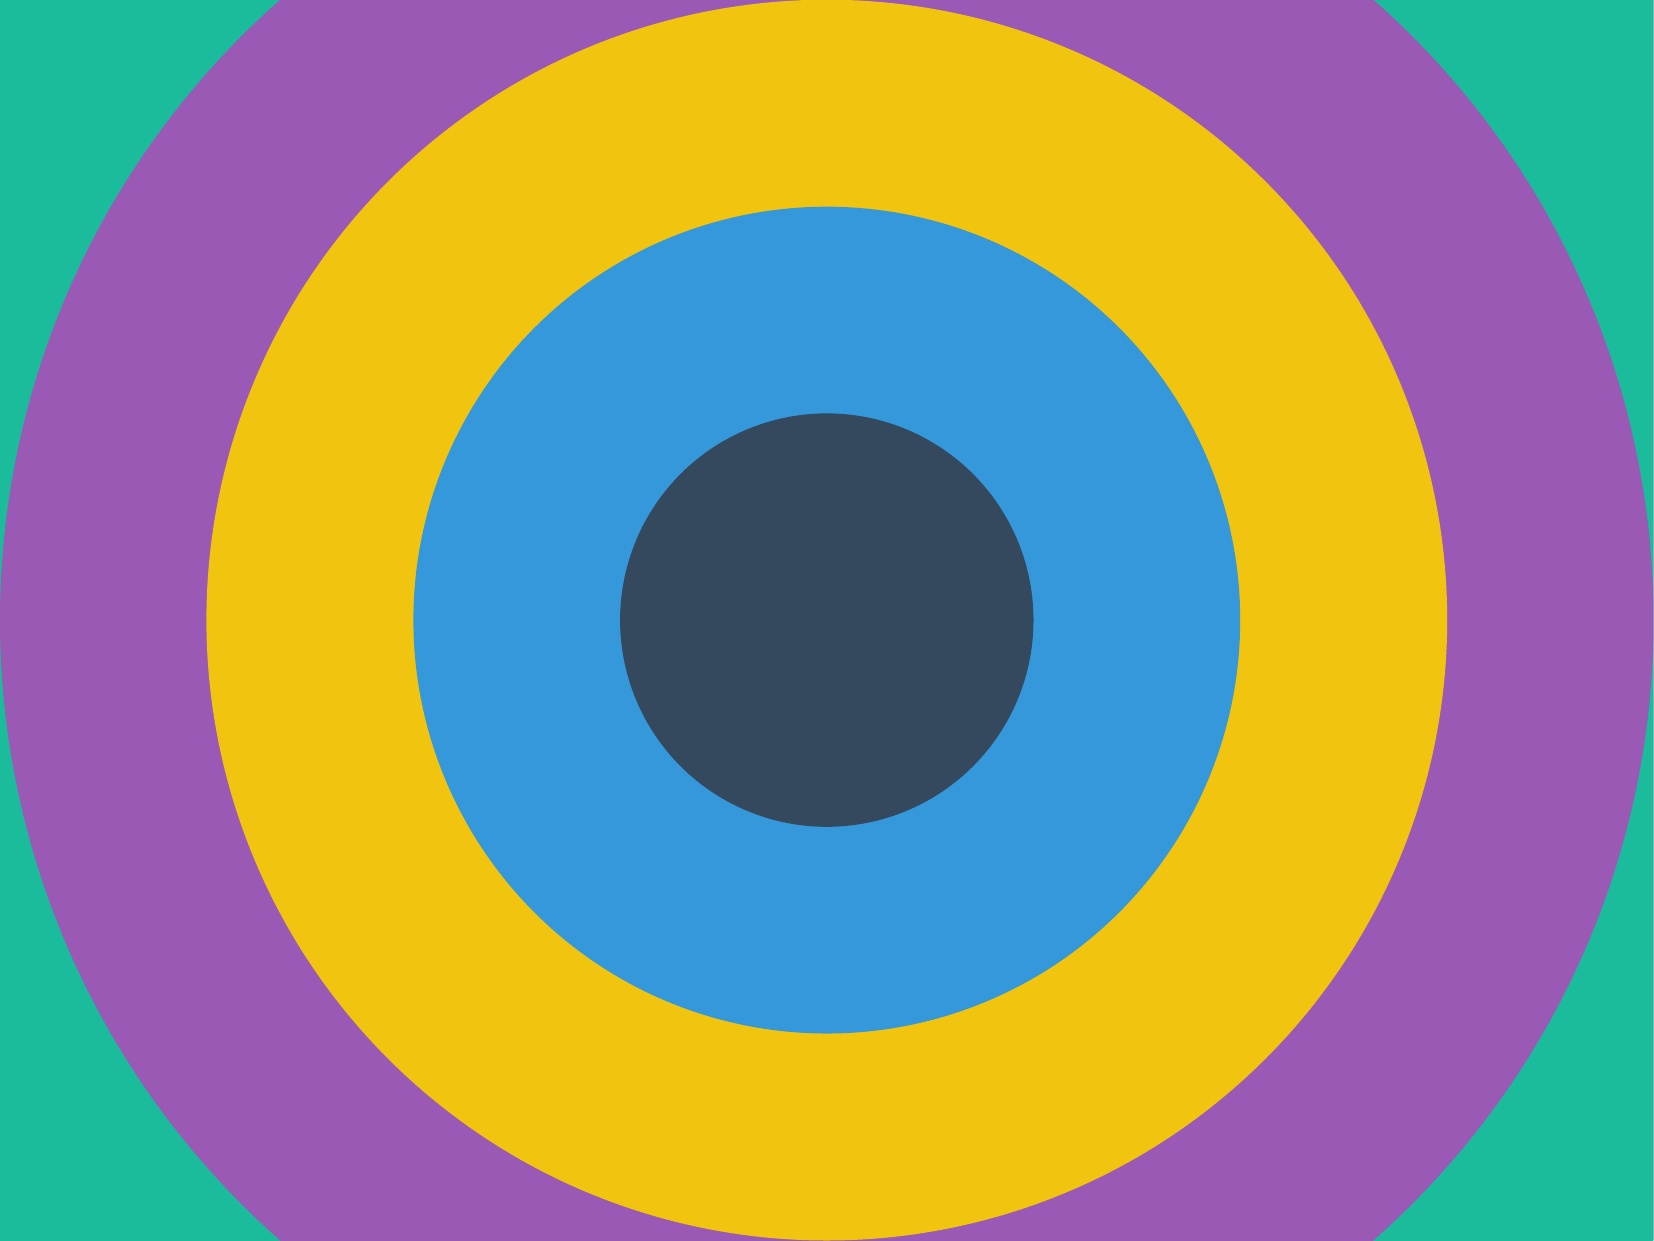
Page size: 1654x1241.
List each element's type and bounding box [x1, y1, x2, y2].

text_box [0, 0, 1654, 1241]
